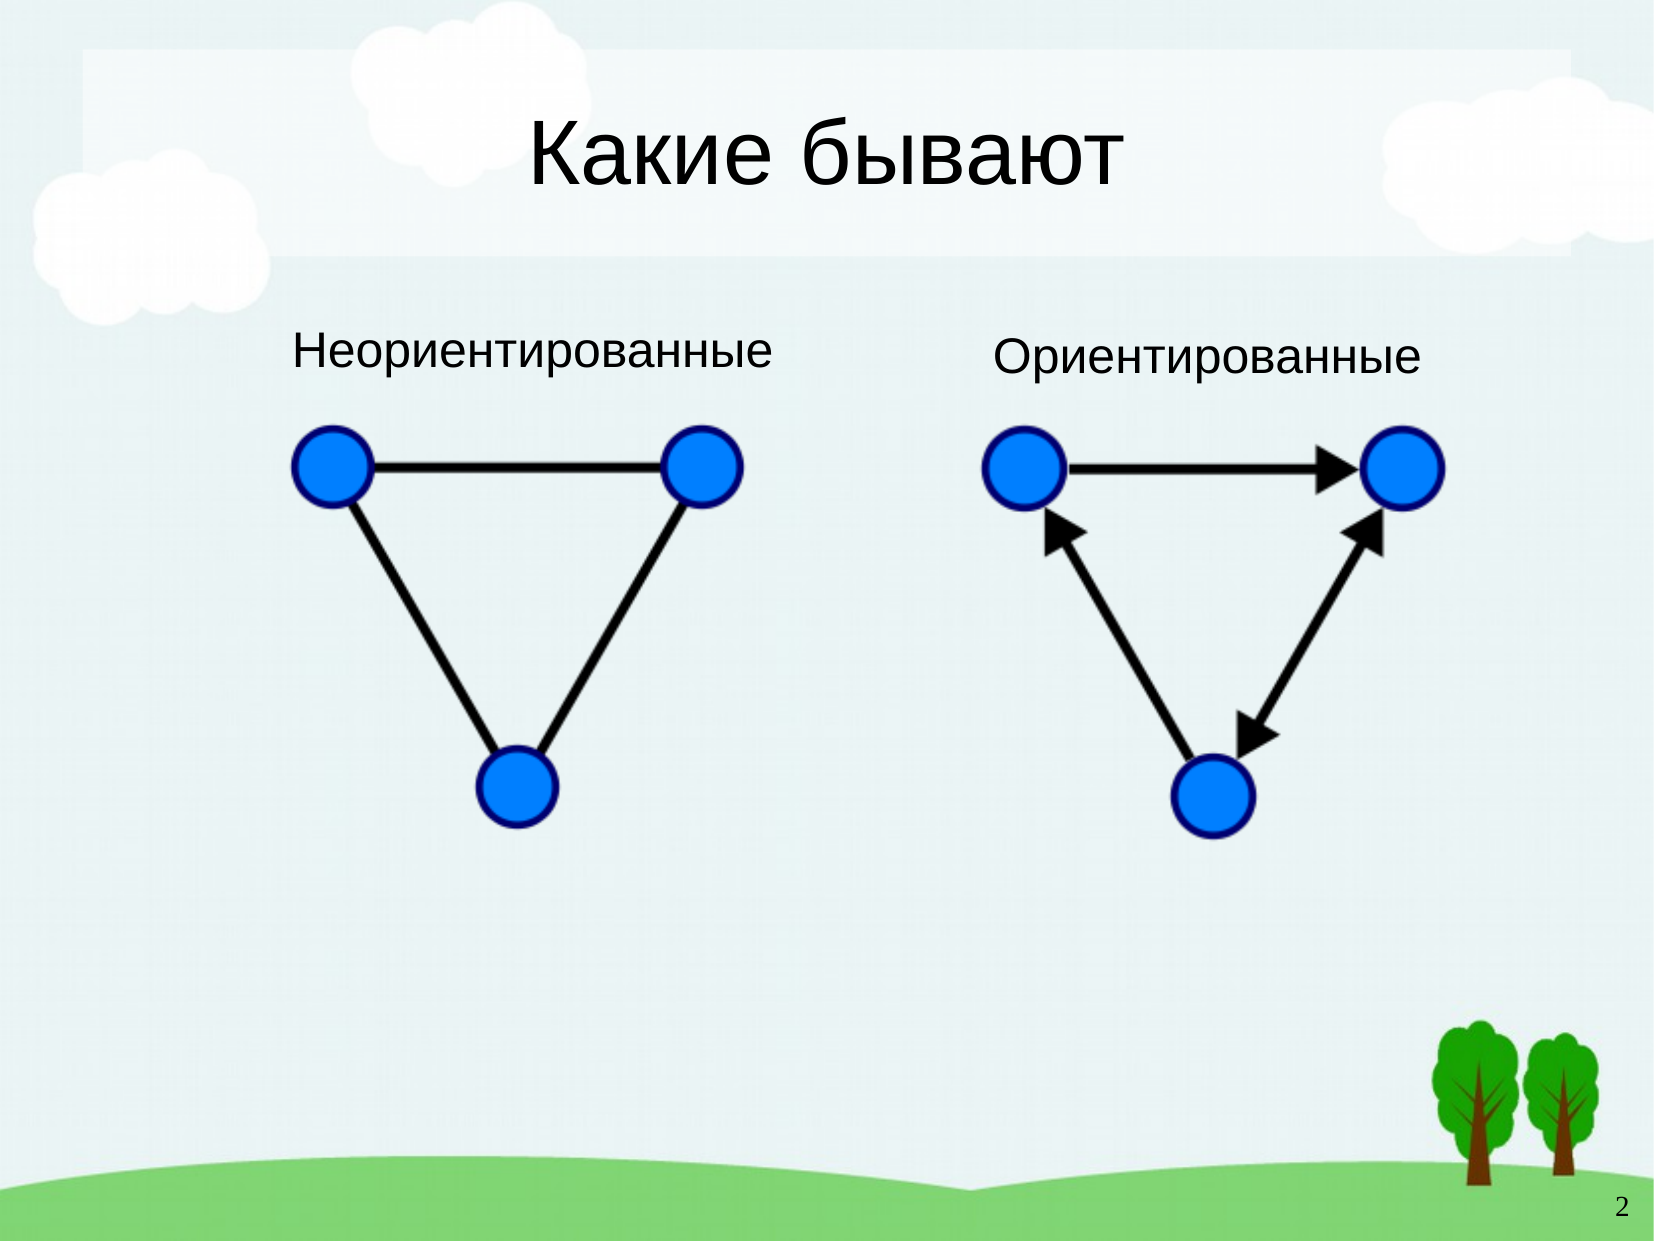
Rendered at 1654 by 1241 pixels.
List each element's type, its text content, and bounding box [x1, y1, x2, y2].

text_box Неориентированные [270, 315, 796, 444]
picture [0, 0, 1654, 1241]
title Какие бывают [82, 49, 1571, 257]
text_box Ориентированные [945, 321, 1471, 451]
